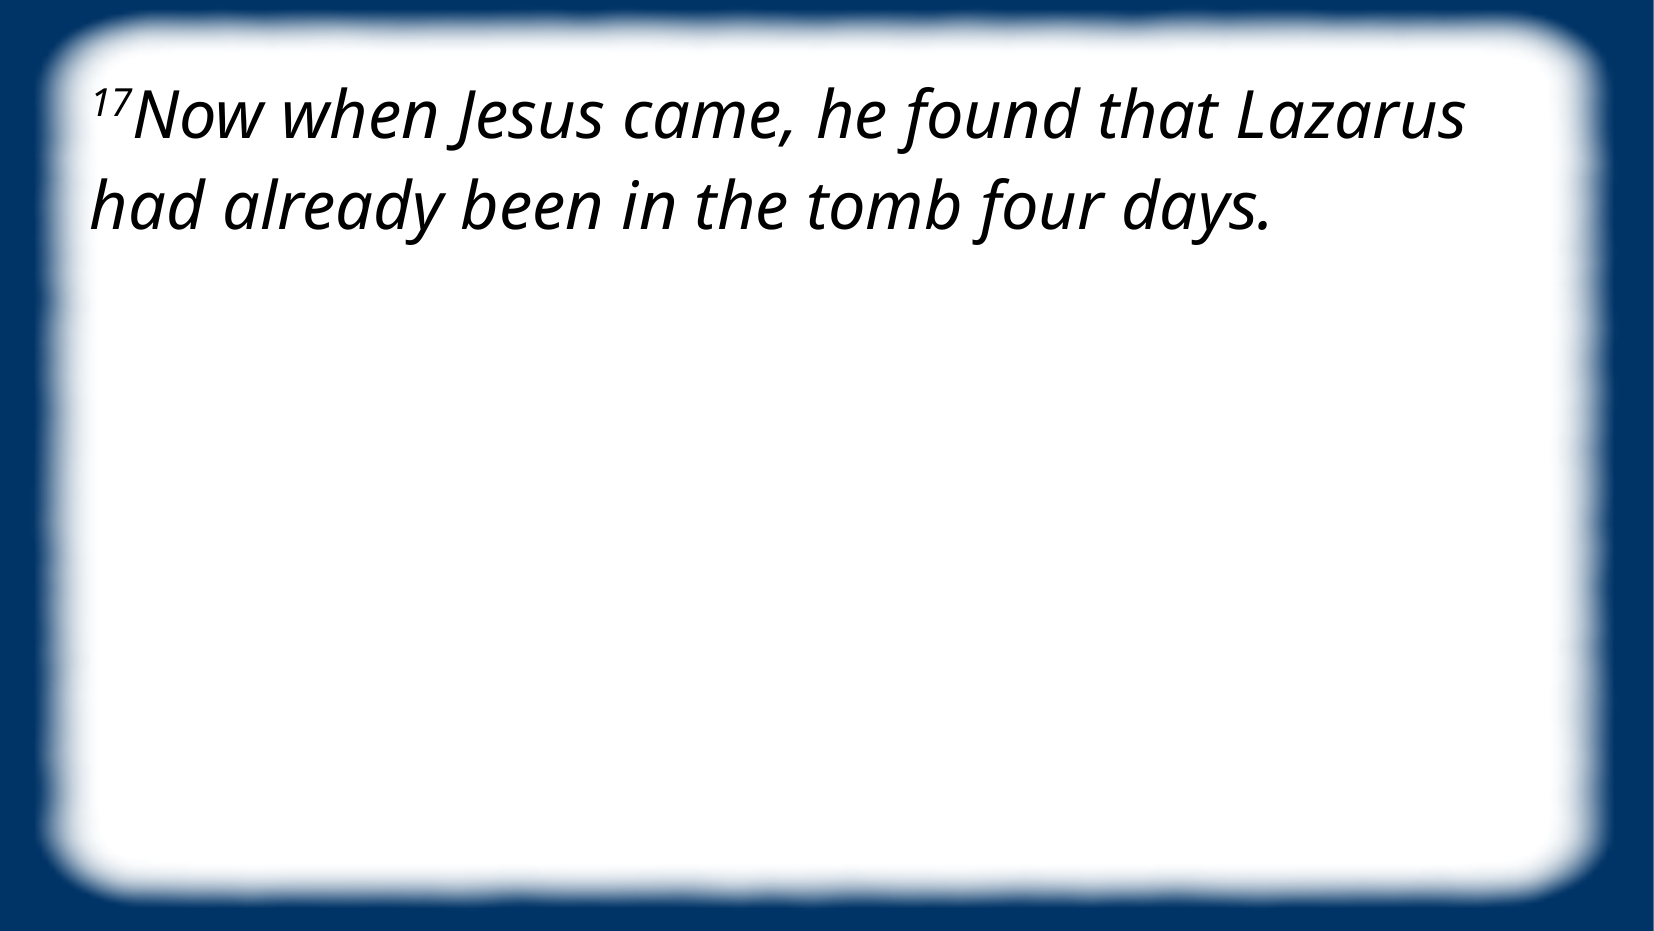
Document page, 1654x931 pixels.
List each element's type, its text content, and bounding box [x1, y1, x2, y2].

picture [0, 0, 1654, 931]
text_box 17Now when Jesus came, he found that Lazarus had already been in the tomb four days. [75, 60, 1576, 253]
